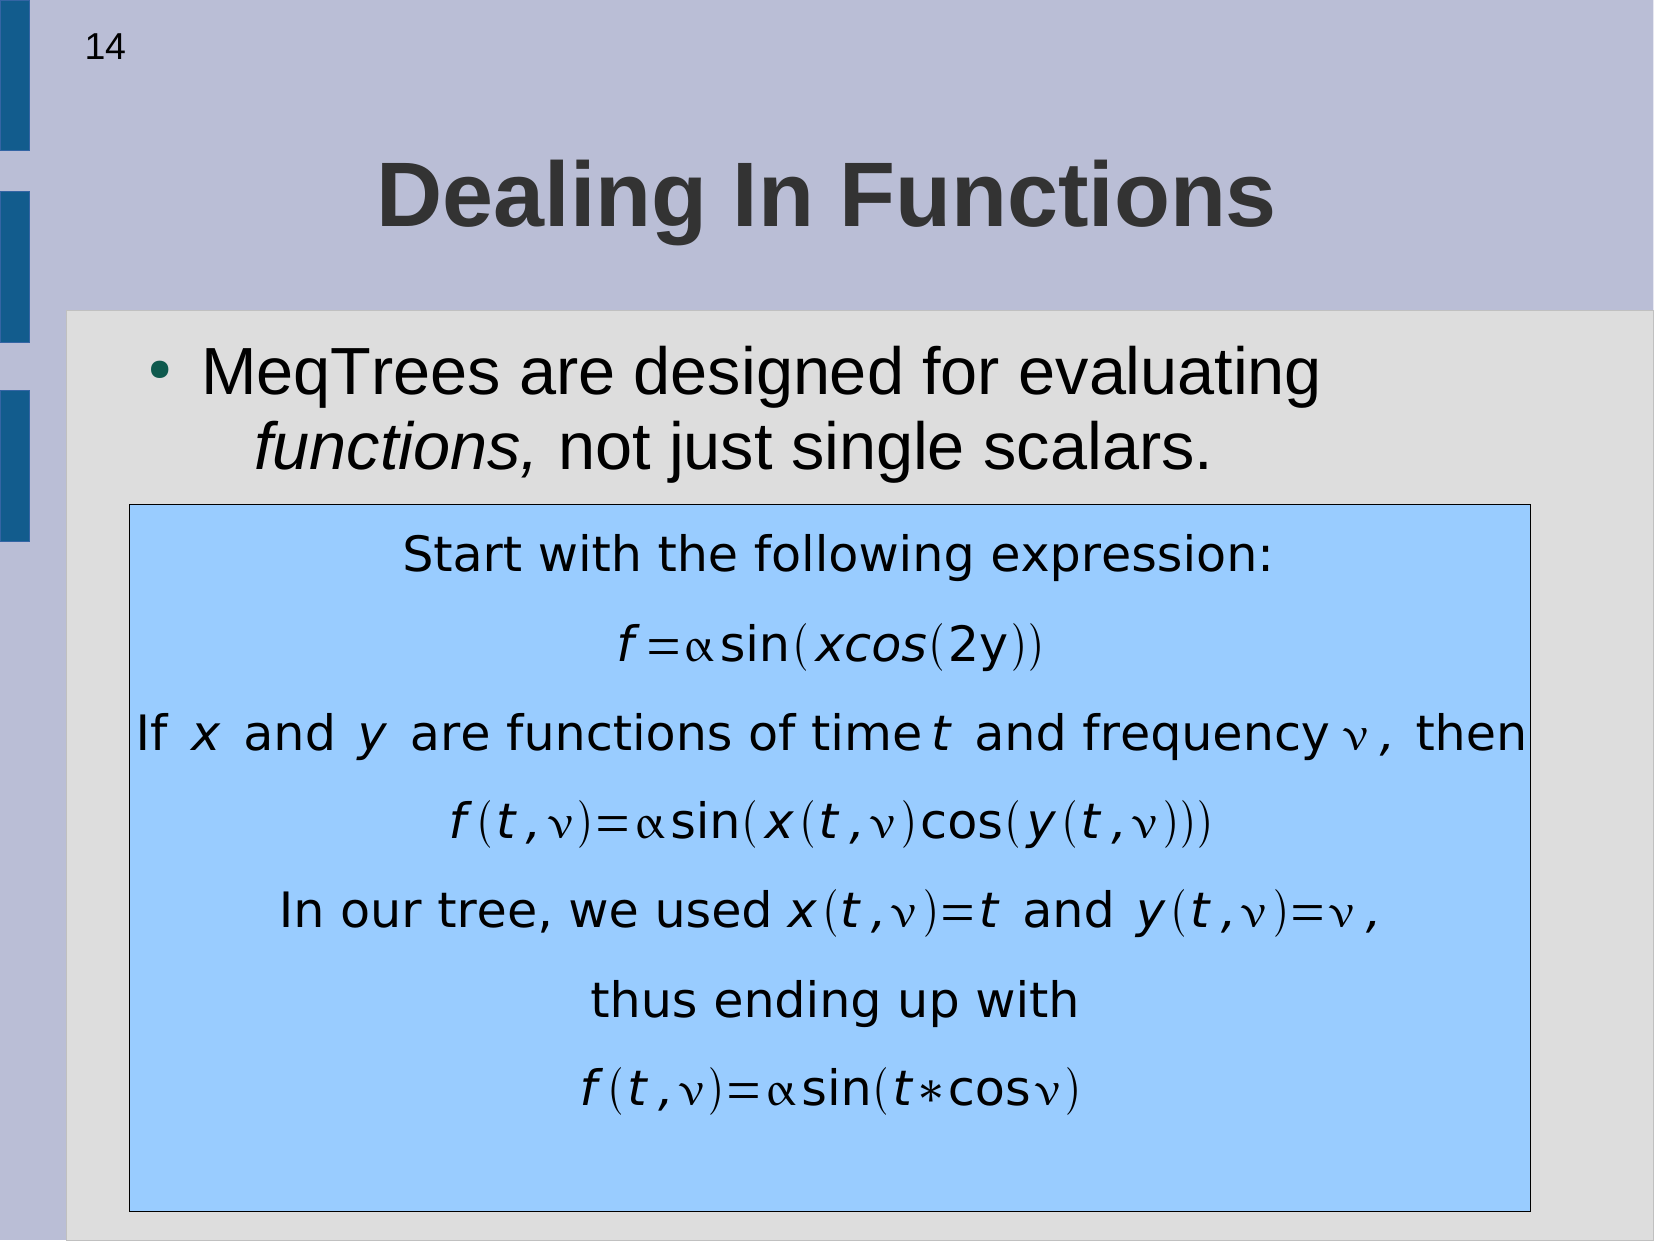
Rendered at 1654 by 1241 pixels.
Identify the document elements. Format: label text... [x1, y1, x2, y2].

title Dealing In Functions [121, 91, 1534, 299]
list MeqTrees are designed for evaluating functions, not just single scalars. [112, 334, 1525, 532]
text_box <number> [69, 18, 271, 92]
chart [129, 504, 1531, 1212]
